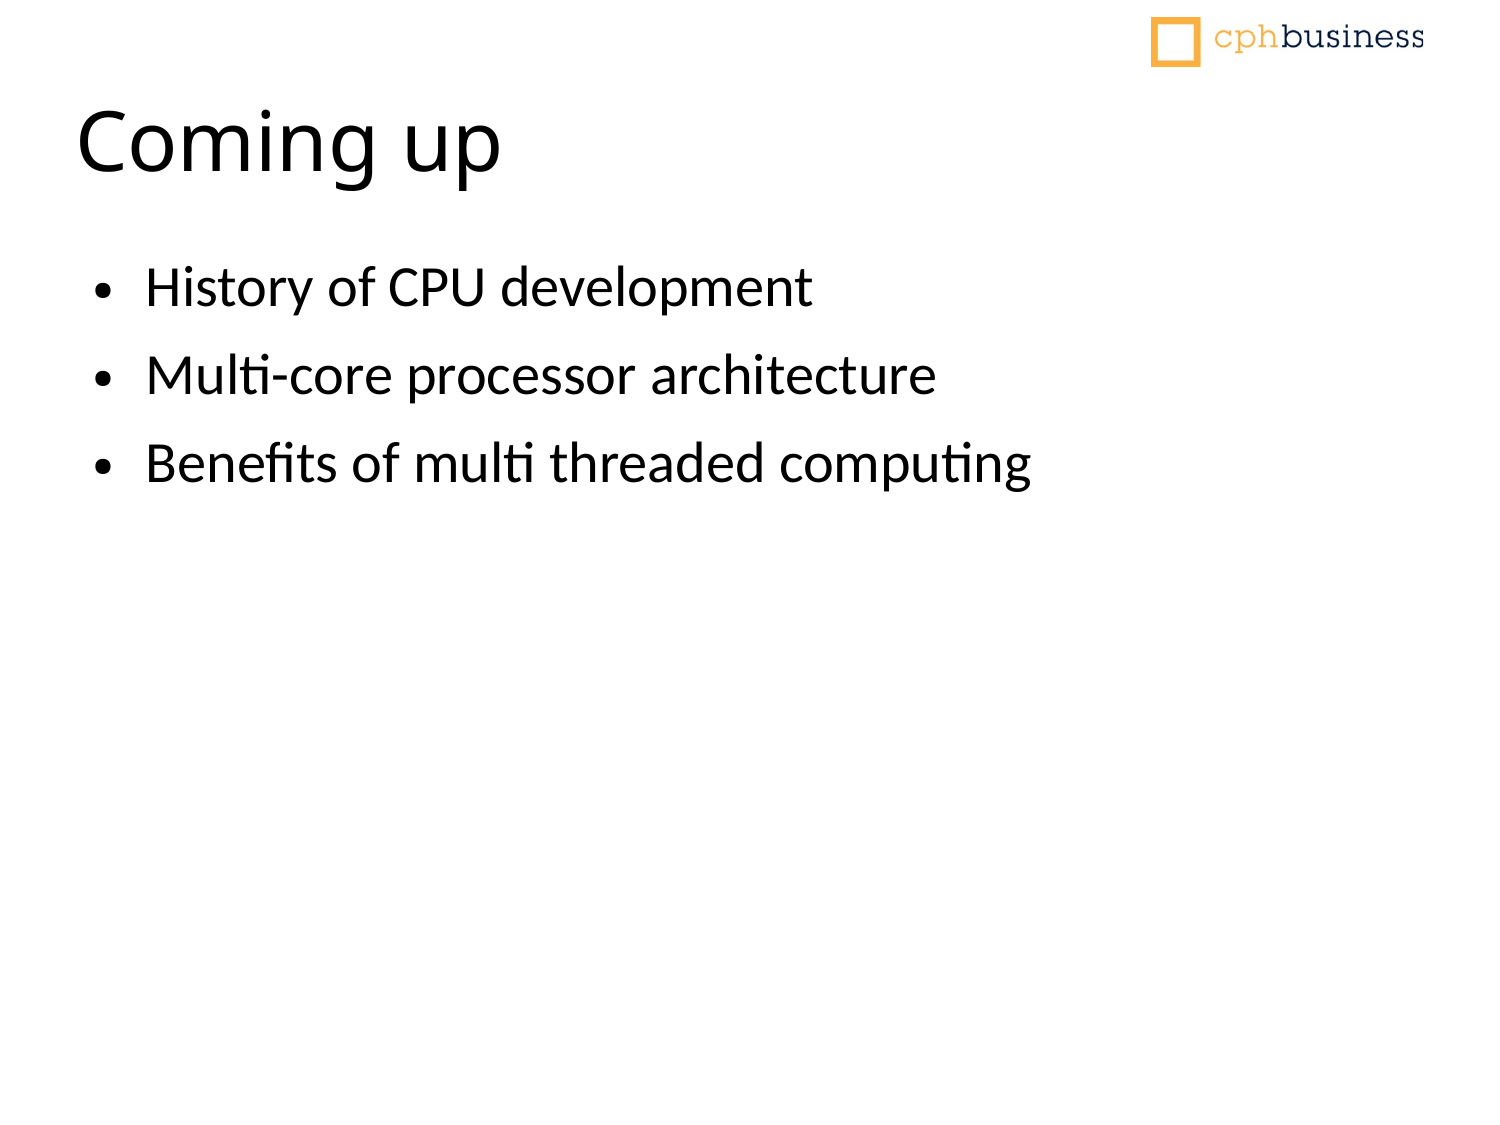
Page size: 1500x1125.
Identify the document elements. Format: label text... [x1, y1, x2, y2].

list History of CPU development Multi-core processor architecture Benefits of multi threaded computing [75, 263, 1425, 916]
title Coming up [75, 44, 1425, 233]
picture [1151, 17, 1424, 44]
